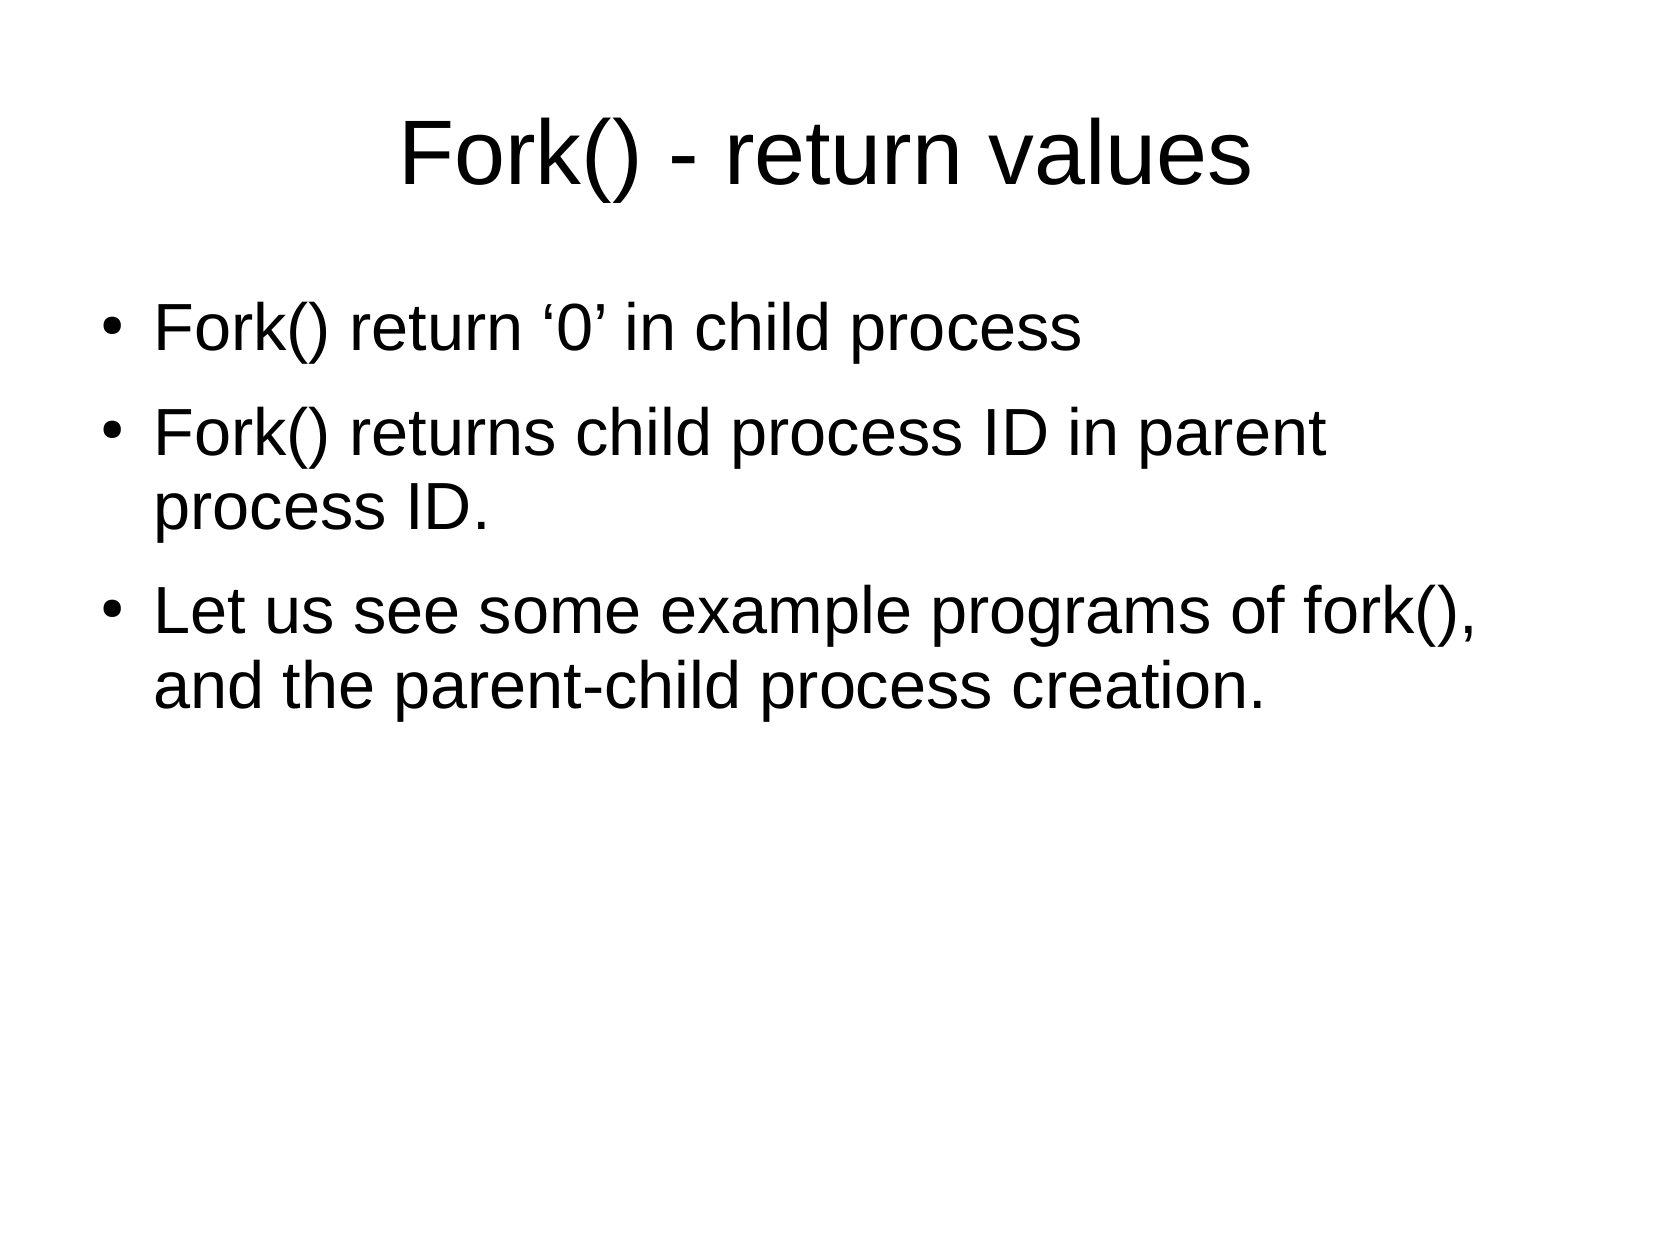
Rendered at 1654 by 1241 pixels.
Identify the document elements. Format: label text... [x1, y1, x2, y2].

title Fork() - return values [82, 49, 1571, 257]
list Fork() return ‘0’ in child process Fork() returns child process ID in parent process ID. Let us see some example programs of fork(), and the parent-child process creation. [82, 290, 1571, 1010]
